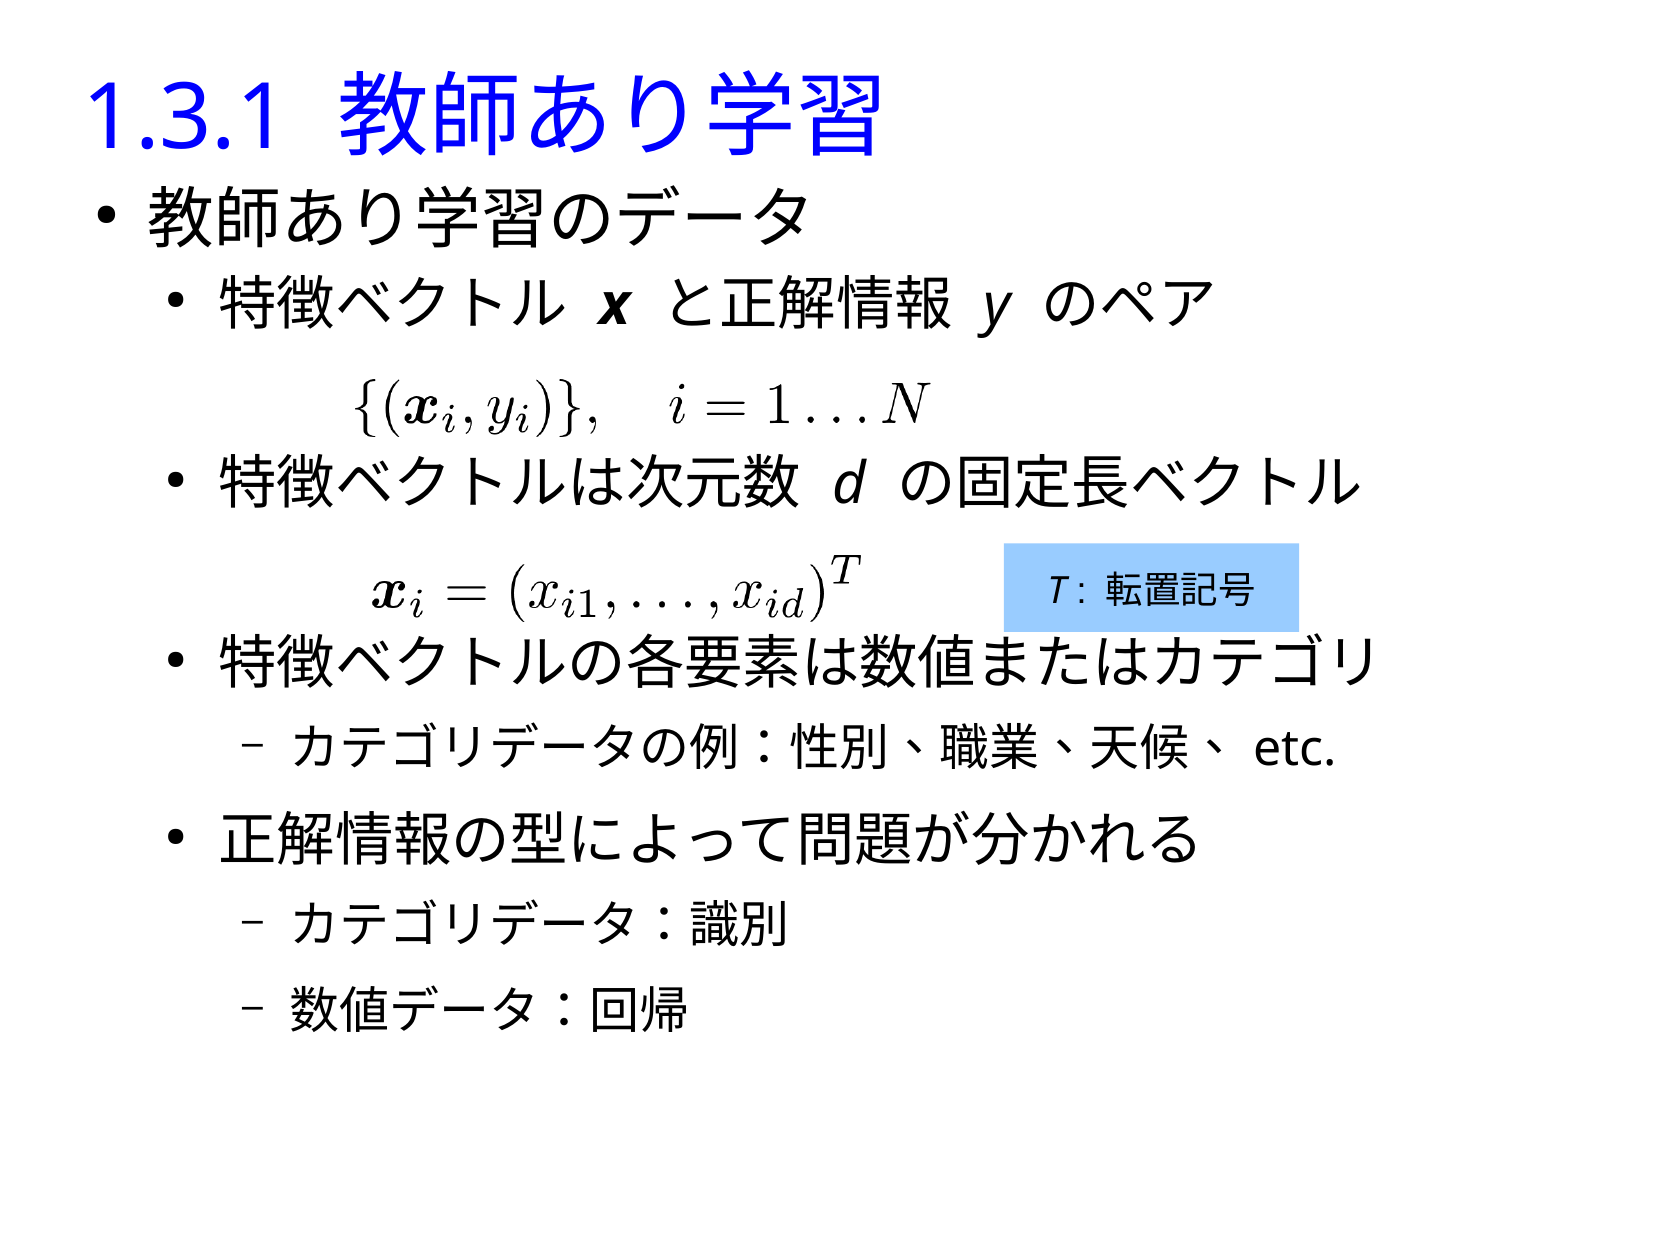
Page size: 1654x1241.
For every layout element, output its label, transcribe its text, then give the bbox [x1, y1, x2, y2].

picture [372, 555, 861, 622]
list 教師あり学習のデータ 特徴ベクトル x と正解情報 y のペア 特徴ベクトルは次元数 d の固定長ベクトル 特徴ベクトルの各要素は数値またはカテゴリ カテゴリデータの例：性別、職業、天候、etc. 正解情報の型によって問題が分かれる カテゴリデータ：識別 数値データ：回帰 [76, 171, 1565, 1182]
text_box T : 転置記号 [1003, 543, 1300, 632]
picture [354, 379, 931, 438]
title 1.3.1 教師あり学習 [82, 44, 1571, 183]
